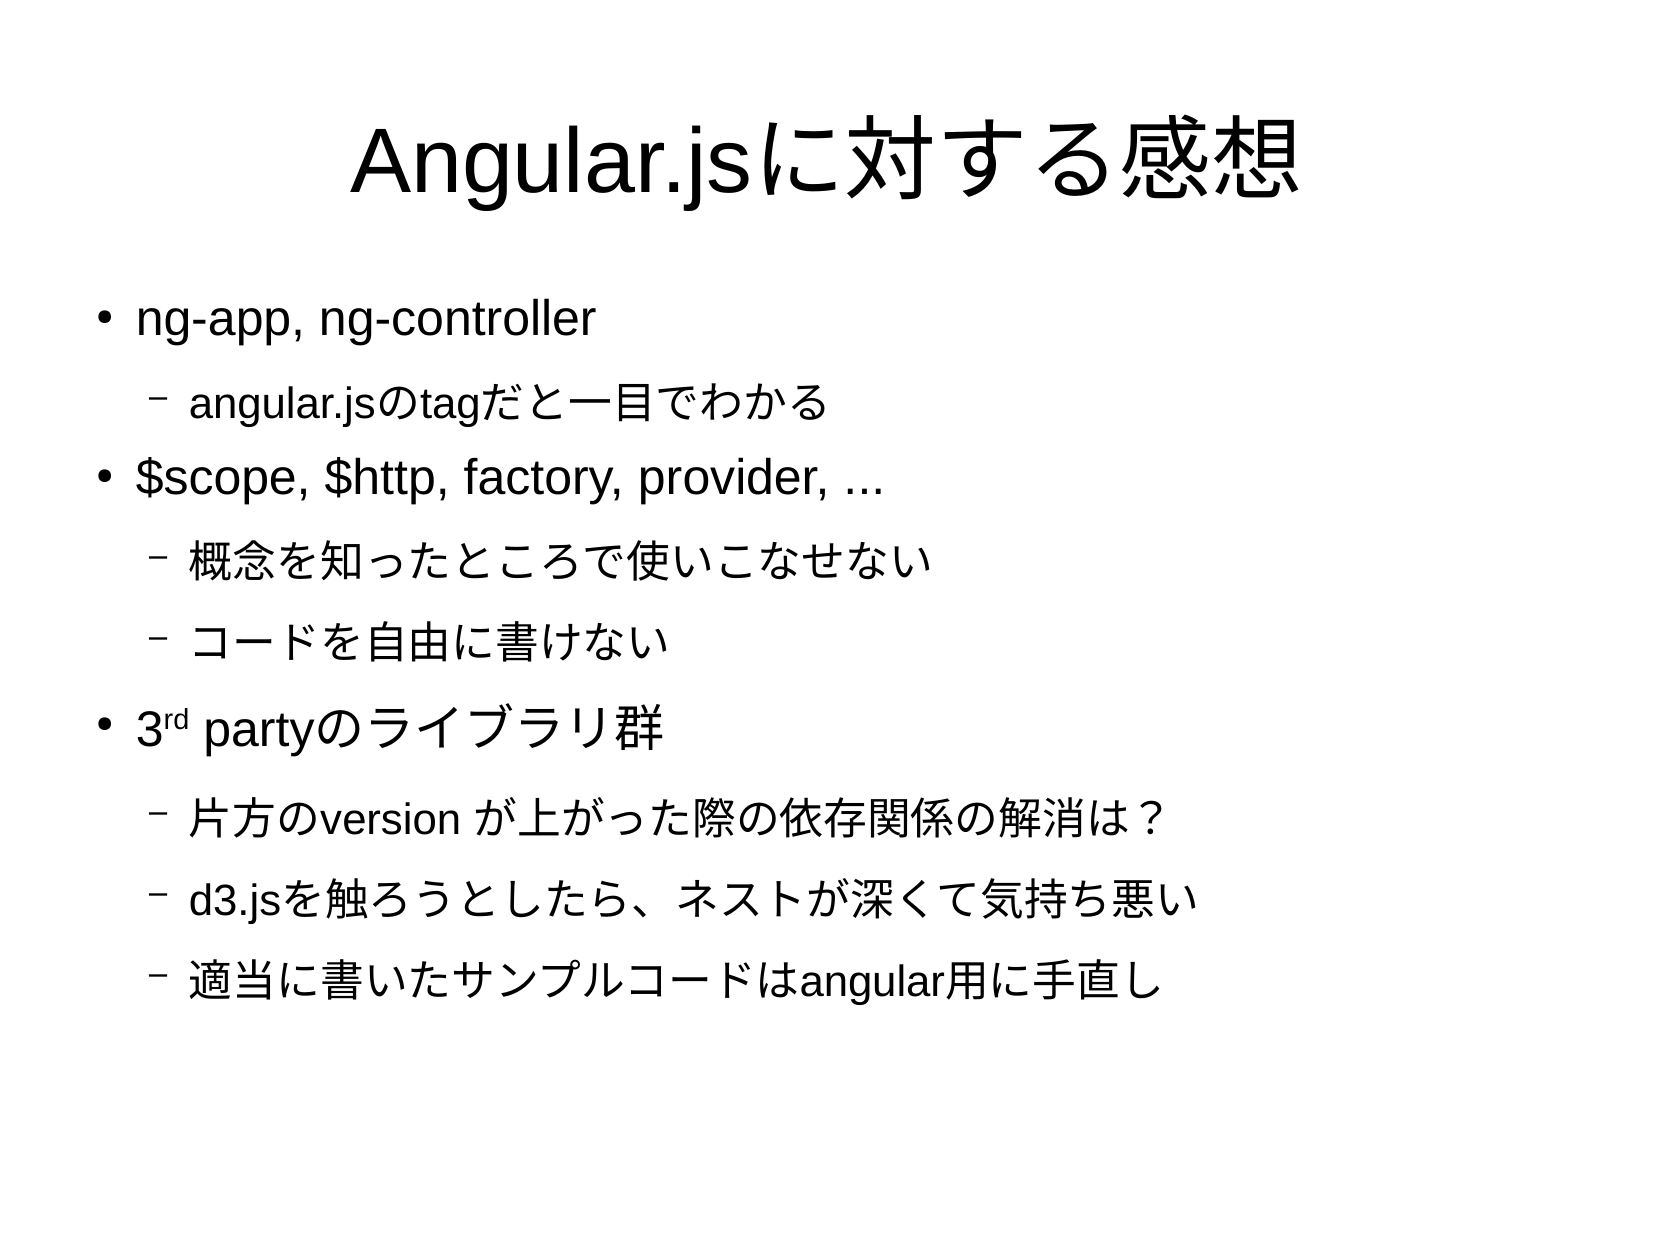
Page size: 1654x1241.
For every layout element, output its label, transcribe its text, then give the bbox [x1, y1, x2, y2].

list ng-app, ng-controller angular.jsのtagだと一目でわかる $scope, $http, factory, provider, ... 概念を知ったところで使いこなせない コードを自由に書けない 3rd partyのライブラリ群 片方のversion が上がった際の依存関係の解消は？ d3.jsを触ろうとしたら、ネストが深くて気持ち悪い 適当に書いたサンプルコードはangular用に手直し [82, 290, 1571, 1010]
title Angular.jsに対する感想 [82, 49, 1571, 257]
